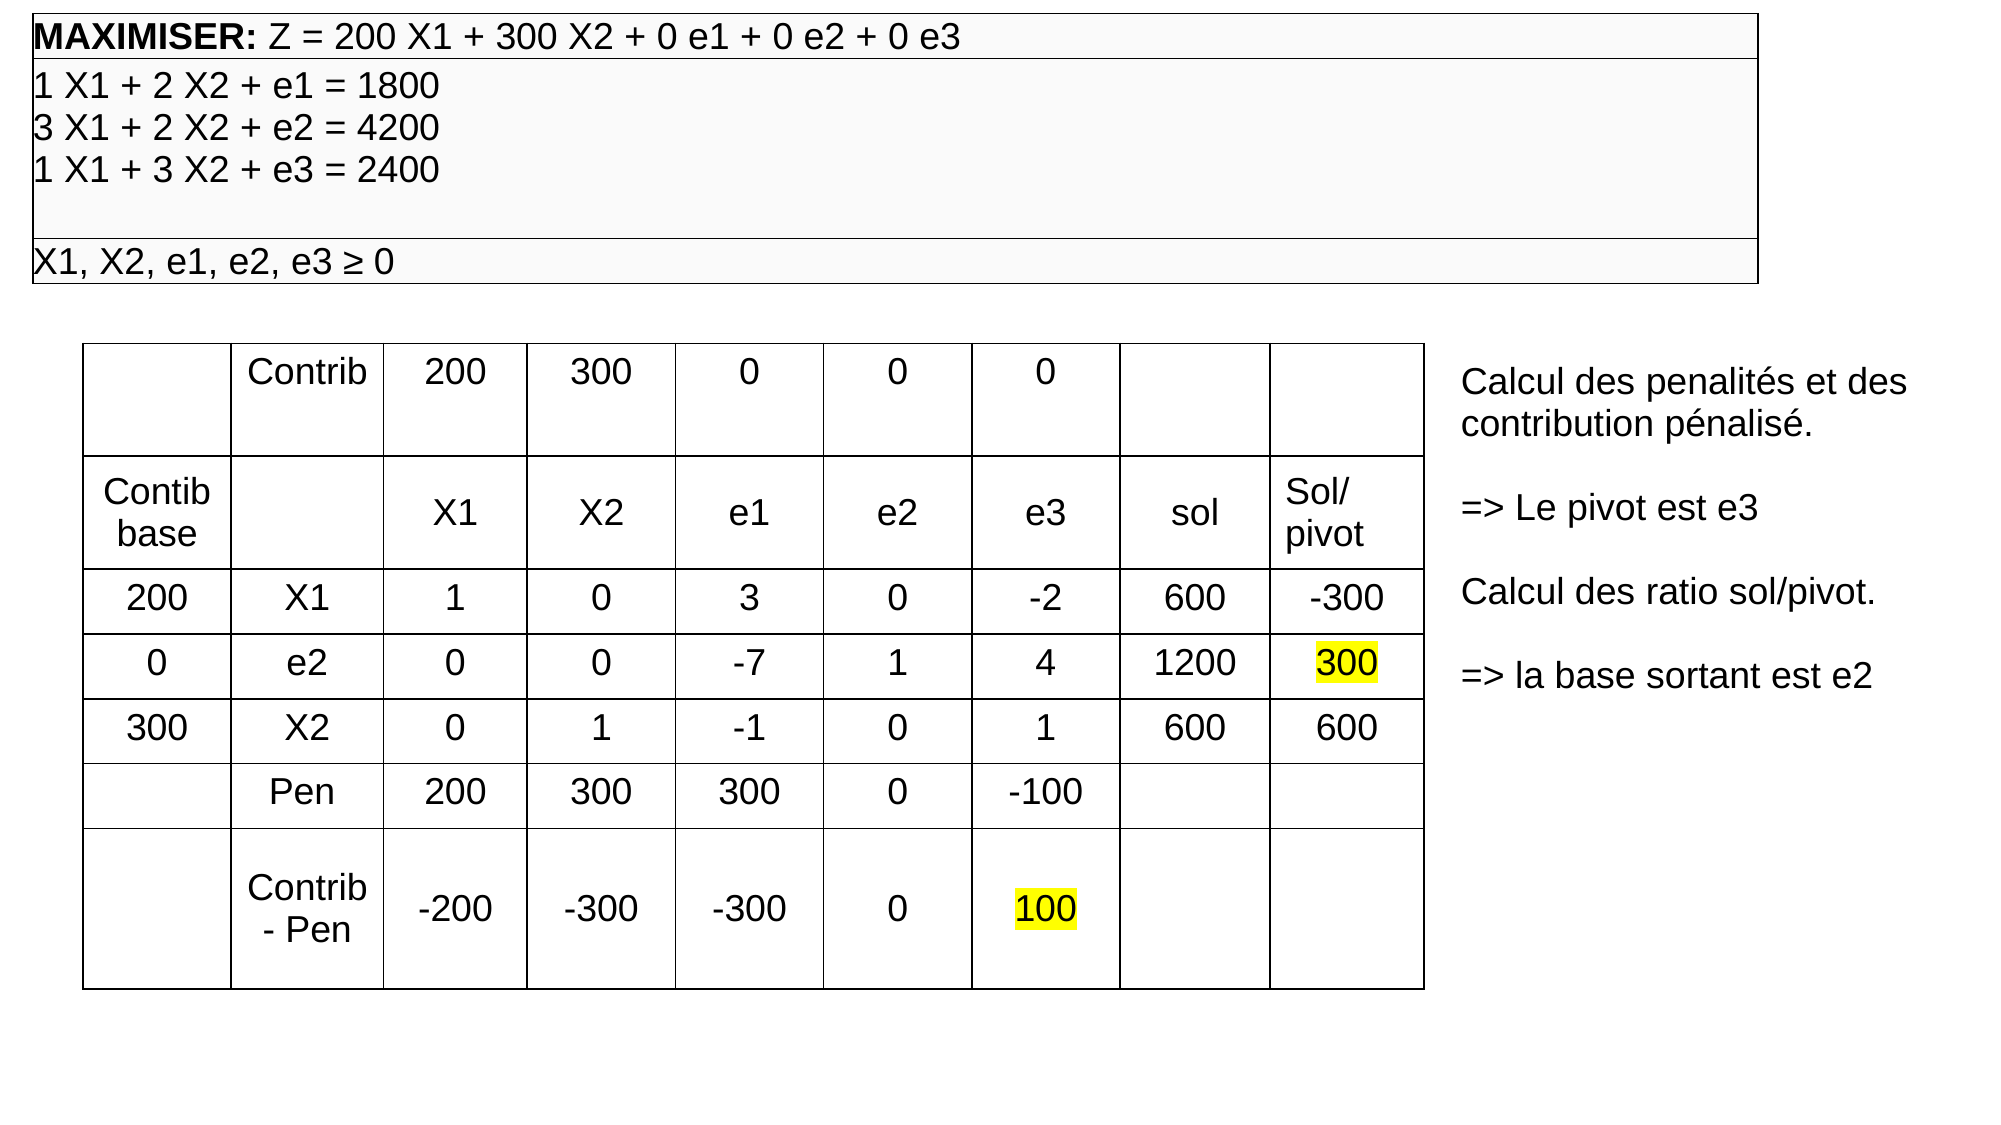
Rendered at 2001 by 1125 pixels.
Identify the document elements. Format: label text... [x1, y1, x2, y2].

table_cell X2 [232, 700, 383, 763]
table_cell 300 [1271, 635, 1423, 698]
table_cell -300 [1271, 570, 1423, 633]
table_cell X1 [384, 457, 526, 568]
table_cell -200 [384, 829, 526, 988]
table_cell 300 [528, 764, 675, 828]
table_header 0 [973, 344, 1119, 455]
table_cell -300 [676, 829, 823, 988]
table_header [1121, 344, 1269, 455]
table_cell 600 [1121, 700, 1269, 763]
table_cell 1 [384, 570, 526, 633]
table_cell 1200 [1121, 635, 1269, 698]
table_cell 200 [384, 764, 526, 828]
table_cell Contrib - Pen [232, 829, 383, 988]
table_header [84, 344, 230, 455]
table_cell e3 [973, 457, 1119, 568]
table_cell e2 [824, 457, 971, 568]
table_cell -100 [973, 764, 1119, 828]
table_cell 0 [384, 700, 526, 763]
table_cell -7 [676, 635, 823, 698]
table_header MAXIMISER: Z = 200 X1 + 300 X2 + 0 e1 + 0 e2 + 0 e3 [34, 14, 1757, 58]
table_header [1271, 344, 1423, 455]
table_cell 0 [824, 829, 971, 988]
table_cell 0 [528, 635, 675, 698]
table_cell 200 [84, 570, 230, 633]
table_header 0 [824, 344, 971, 455]
table_cell X1 [232, 570, 383, 633]
table_cell 300 [676, 764, 823, 828]
table_cell Contib base [84, 457, 230, 568]
table_cell X2 [528, 457, 675, 568]
table_cell 1 [824, 635, 971, 698]
text_box Calcul des penalités et des contribution pénalisé. => Le pivot est e3 Calcul des ratio sol/pivot. => la base sortant est e2 [1446, 352, 1988, 901]
table_cell [1271, 829, 1423, 988]
table_cell [232, 457, 383, 568]
table_cell 1 [528, 700, 675, 763]
table_cell -2 [973, 570, 1119, 633]
table_cell 1 X1 + 2 X2 + e1 = 1800 3 X1 + 2 X2 + e2 = 4200 1 X1 + 3 X2 + e3 = 2400 [34, 59, 1757, 238]
table_cell 600 [1121, 570, 1269, 633]
table_cell [84, 764, 230, 828]
table_cell 0 [824, 700, 971, 763]
table_cell X1, X2, e1, e2, e3 ≥ 0 [34, 239, 1757, 283]
table_header 300 [528, 344, 675, 455]
table_cell 100 [973, 829, 1119, 988]
table_cell [1271, 764, 1423, 828]
table_cell 0 [528, 570, 675, 633]
table_cell [84, 829, 230, 988]
table_cell 600 [1271, 700, 1423, 763]
table_cell 300 [84, 700, 230, 763]
table_cell sol [1121, 457, 1269, 568]
table_cell Sol/pivot [1271, 457, 1423, 568]
table_cell 0 [84, 635, 230, 698]
table_cell e2 [232, 635, 383, 698]
table_cell 1 [973, 700, 1119, 763]
table_cell [1121, 829, 1269, 988]
table_cell -300 [528, 829, 675, 988]
table_cell 0 [384, 635, 526, 698]
table_cell [1121, 764, 1269, 828]
table_header Contrib [232, 344, 383, 455]
table_cell 0 [824, 764, 971, 828]
table_header 200 [384, 344, 526, 455]
table_cell e1 [676, 457, 823, 568]
table_cell -1 [676, 700, 823, 763]
table_header 0 [676, 344, 823, 455]
table_cell Pen [232, 764, 383, 828]
table_cell 0 [824, 570, 971, 633]
table_cell 4 [973, 635, 1119, 698]
table_cell 3 [676, 570, 823, 633]
